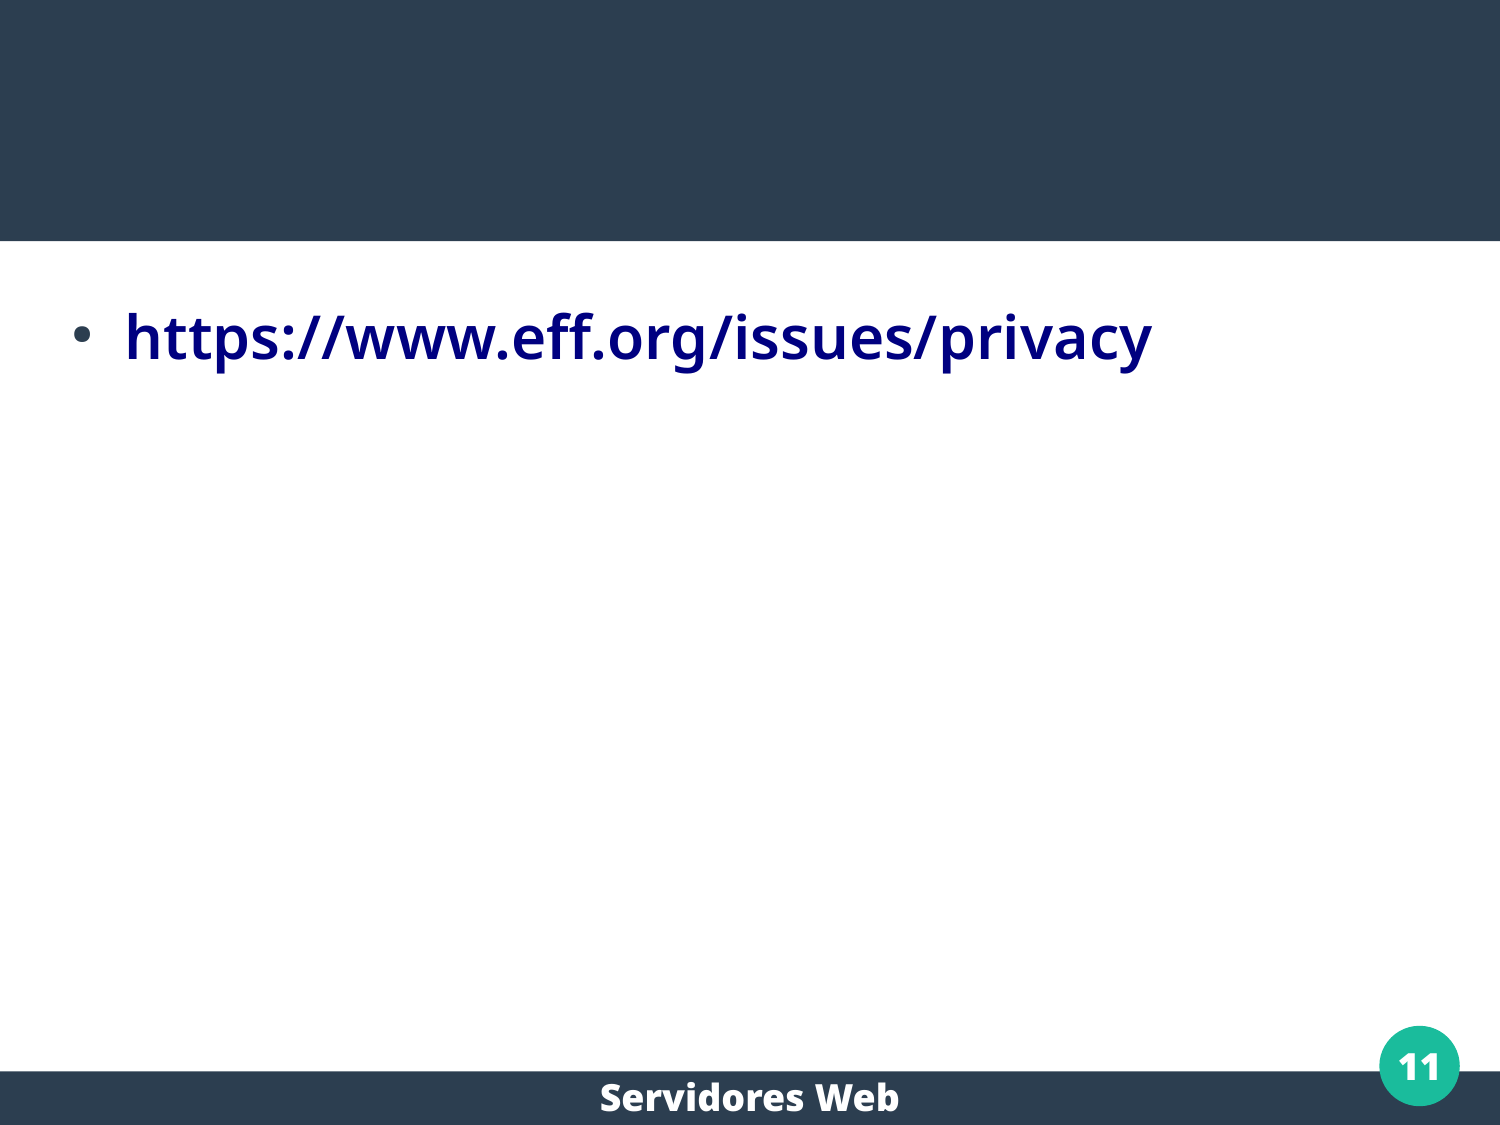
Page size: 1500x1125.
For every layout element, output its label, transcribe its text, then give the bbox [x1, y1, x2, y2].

list https://www.eff.org/issues/privacy [53, 294, 1447, 1045]
